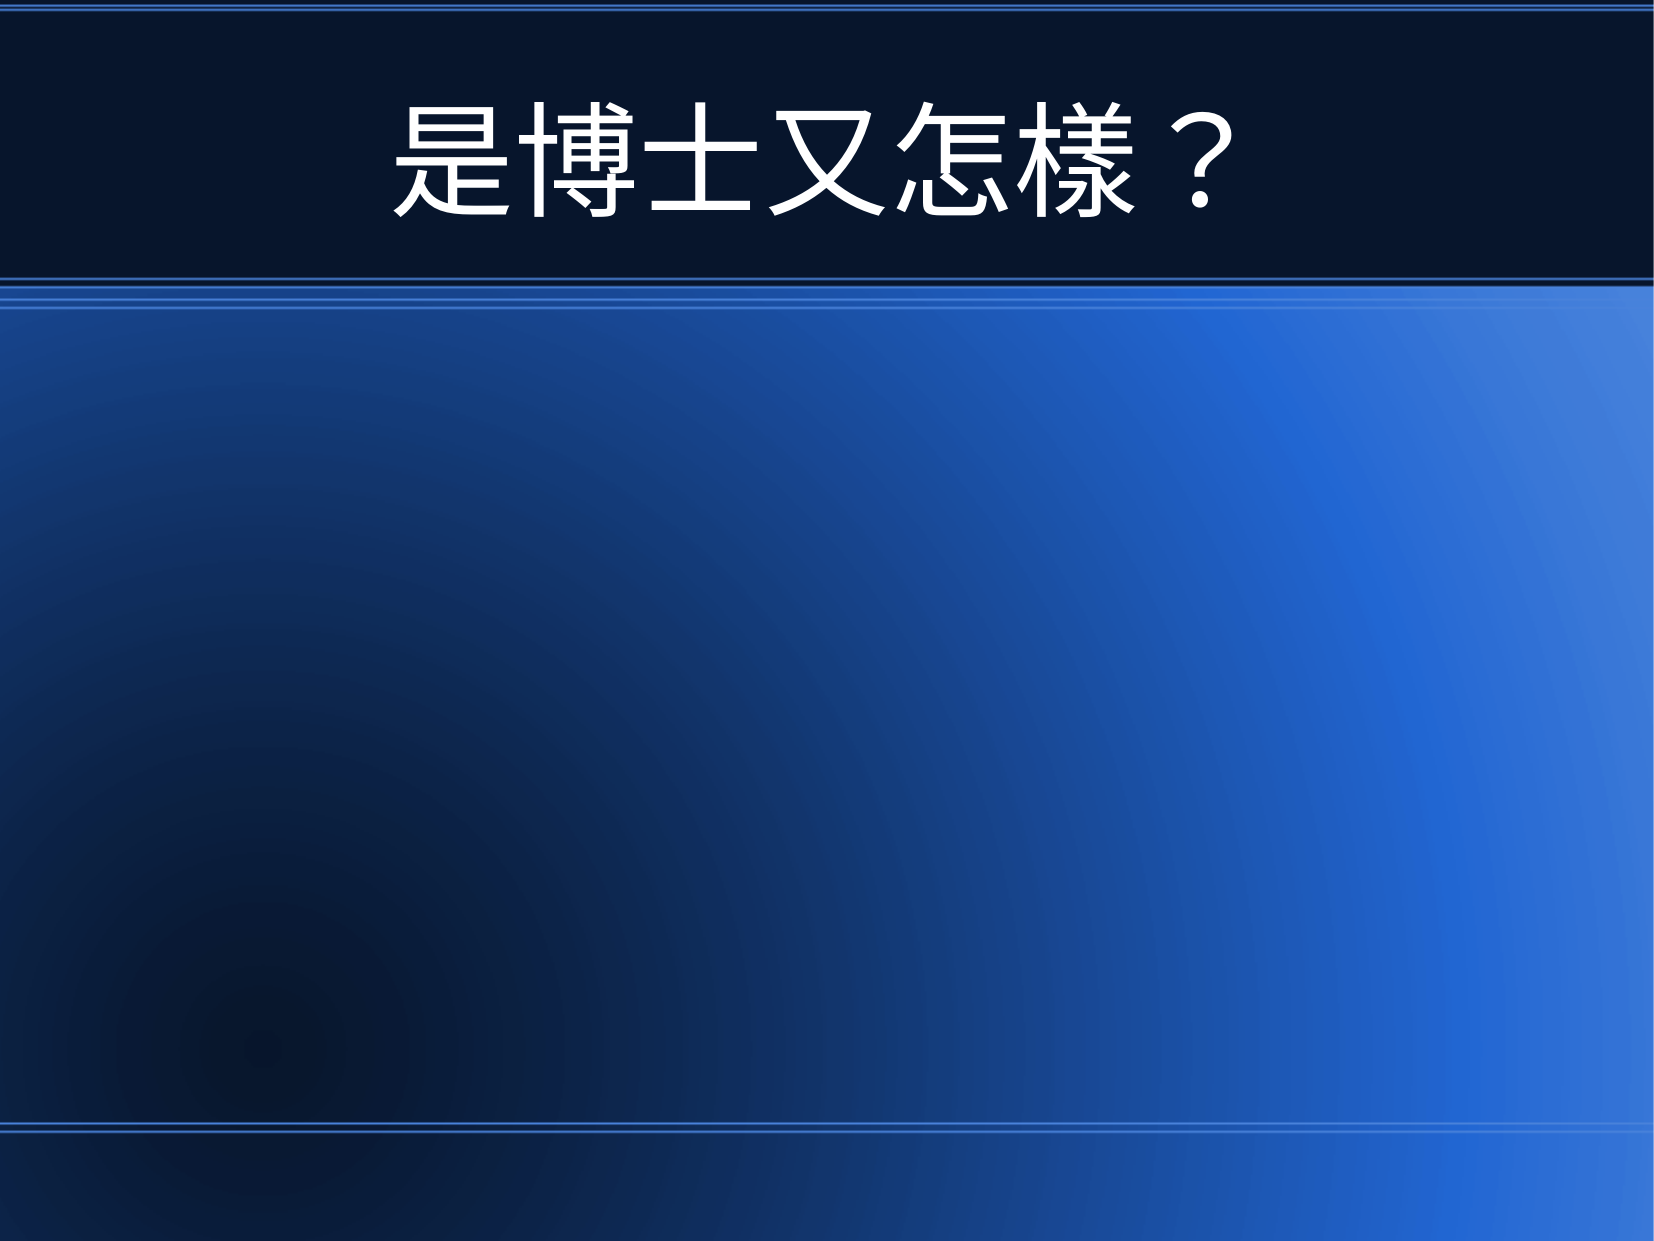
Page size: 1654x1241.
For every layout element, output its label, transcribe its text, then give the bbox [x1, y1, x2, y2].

title 是博士又怎樣？ [82, 49, 1571, 257]
picture [0, 0, 1654, 1241]
